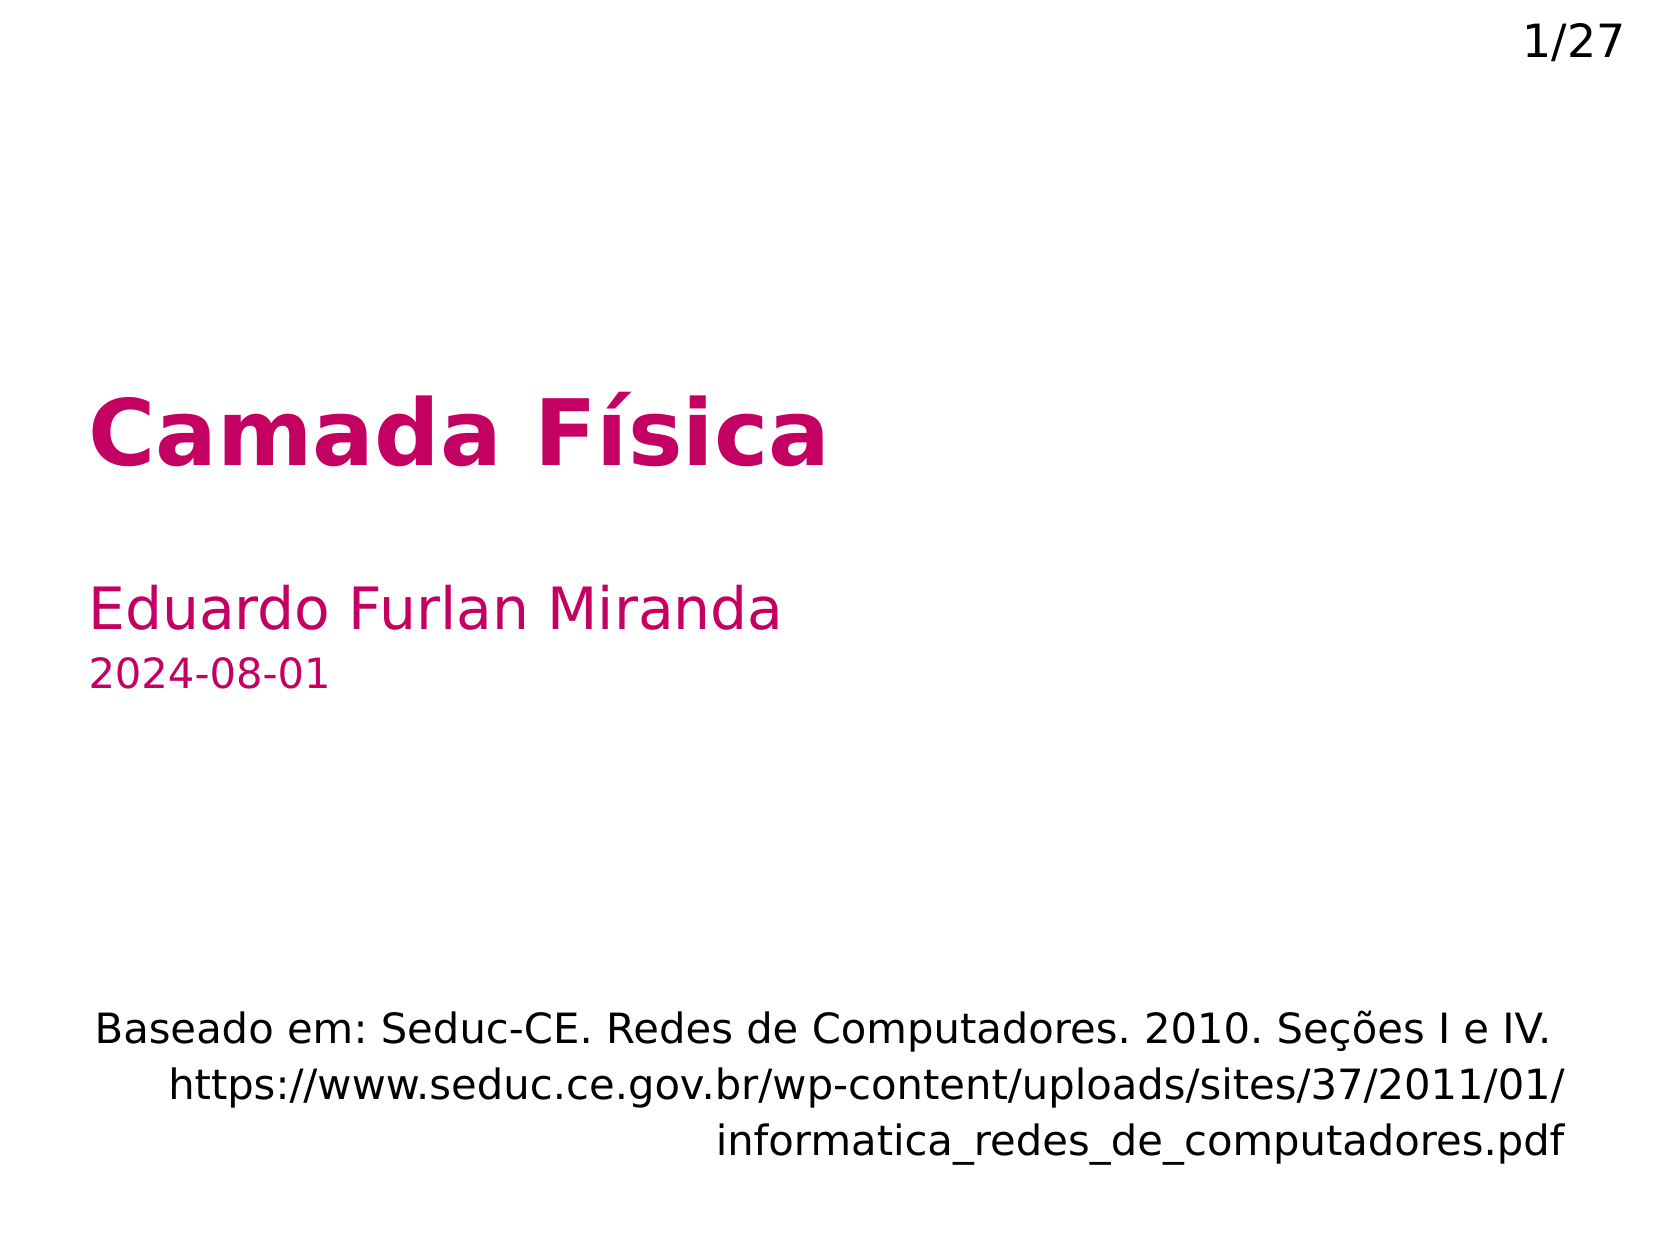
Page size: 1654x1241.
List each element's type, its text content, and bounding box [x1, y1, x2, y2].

list Baseado em: Seduc-CE. Redes de Computadores. 2010. Seções I e IV. https://www.seduc.ce.gov.br/wp-content/uploads/sites/37/2011/01/ informatica_redes_de_computadores.pdf [88, 998, 1565, 1211]
title Camada Física Eduardo Furlan Miranda 2024-08-01 [88, 29, 1565, 998]
